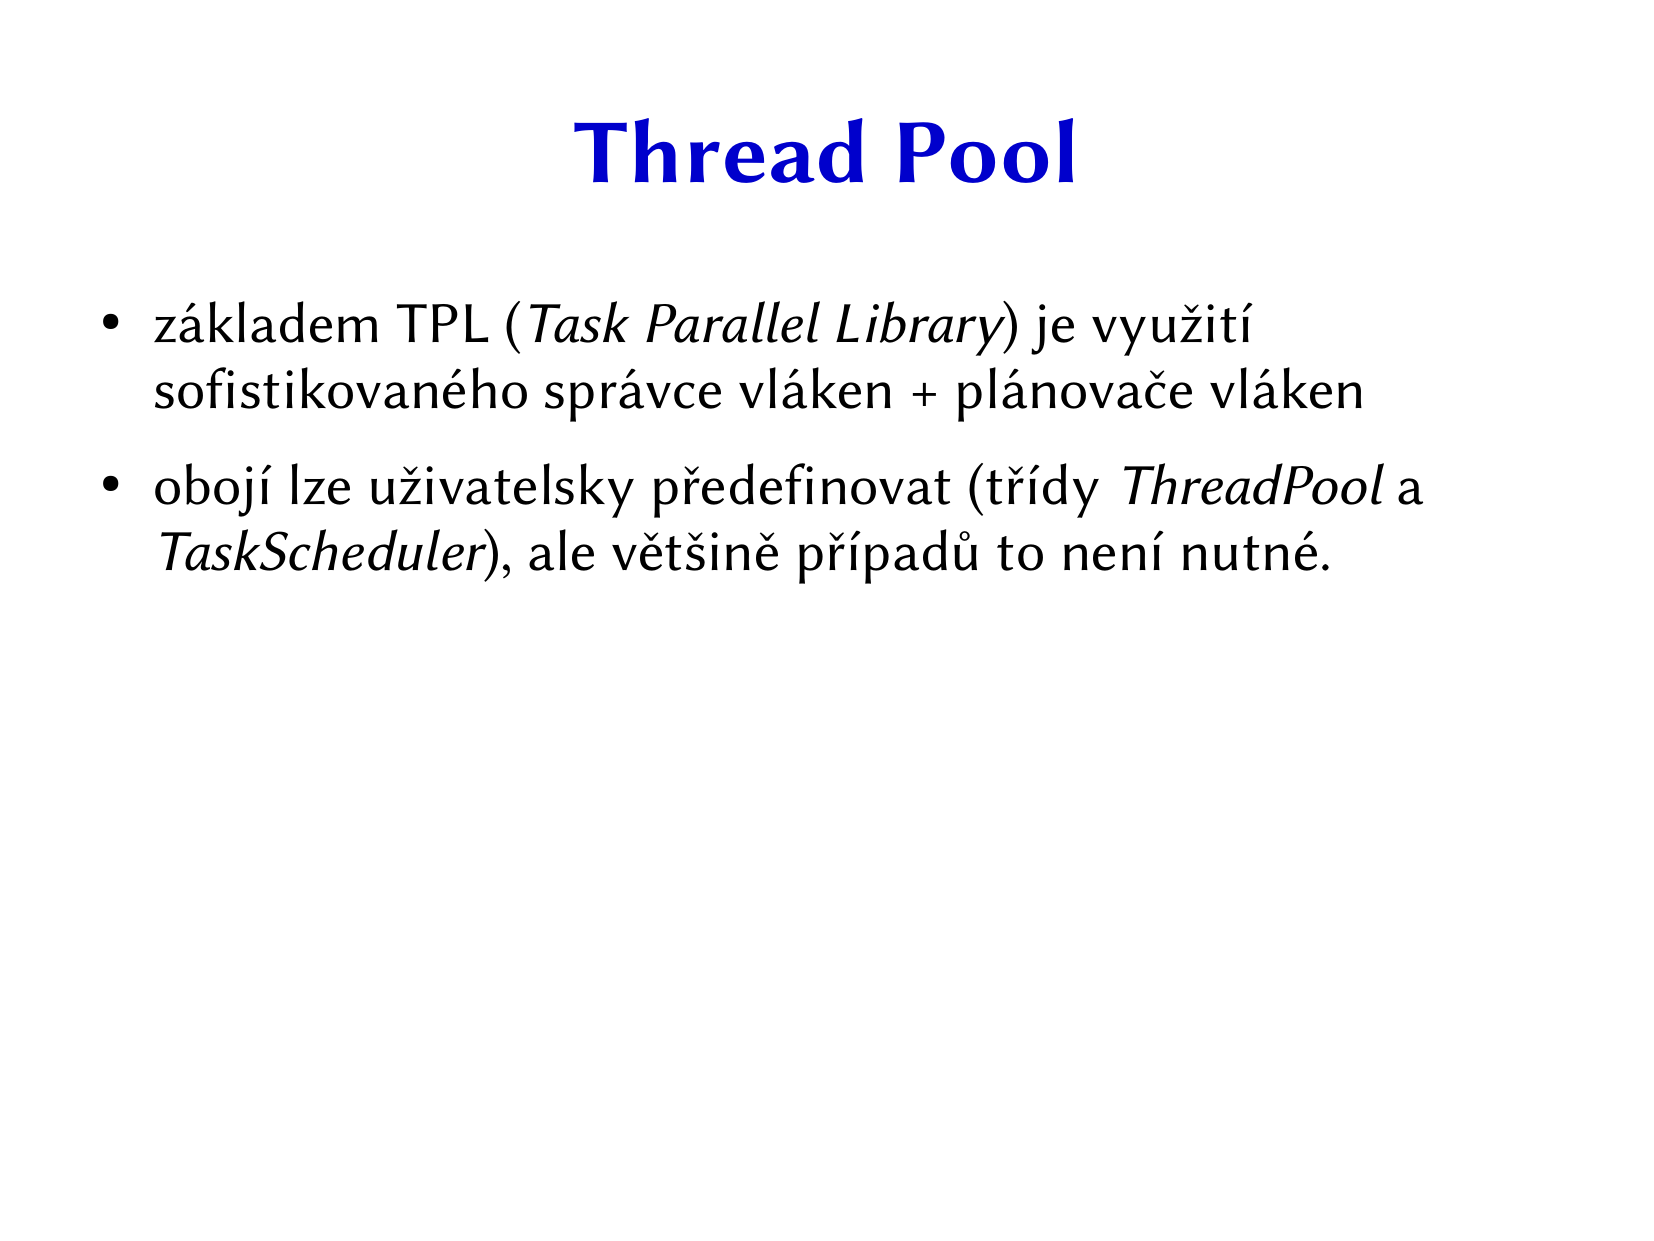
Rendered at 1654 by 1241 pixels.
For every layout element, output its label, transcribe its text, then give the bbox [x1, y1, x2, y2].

list základem TPL (Task Parallel Library) je využití sofistikovaného správce vláken + plánovače vláken obojí lze uživatelsky předefinovat (třídy ThreadPool a TaskScheduler), ale většině případů to není nutné. [82, 290, 1571, 1010]
title Thread Pool [82, 49, 1571, 257]
